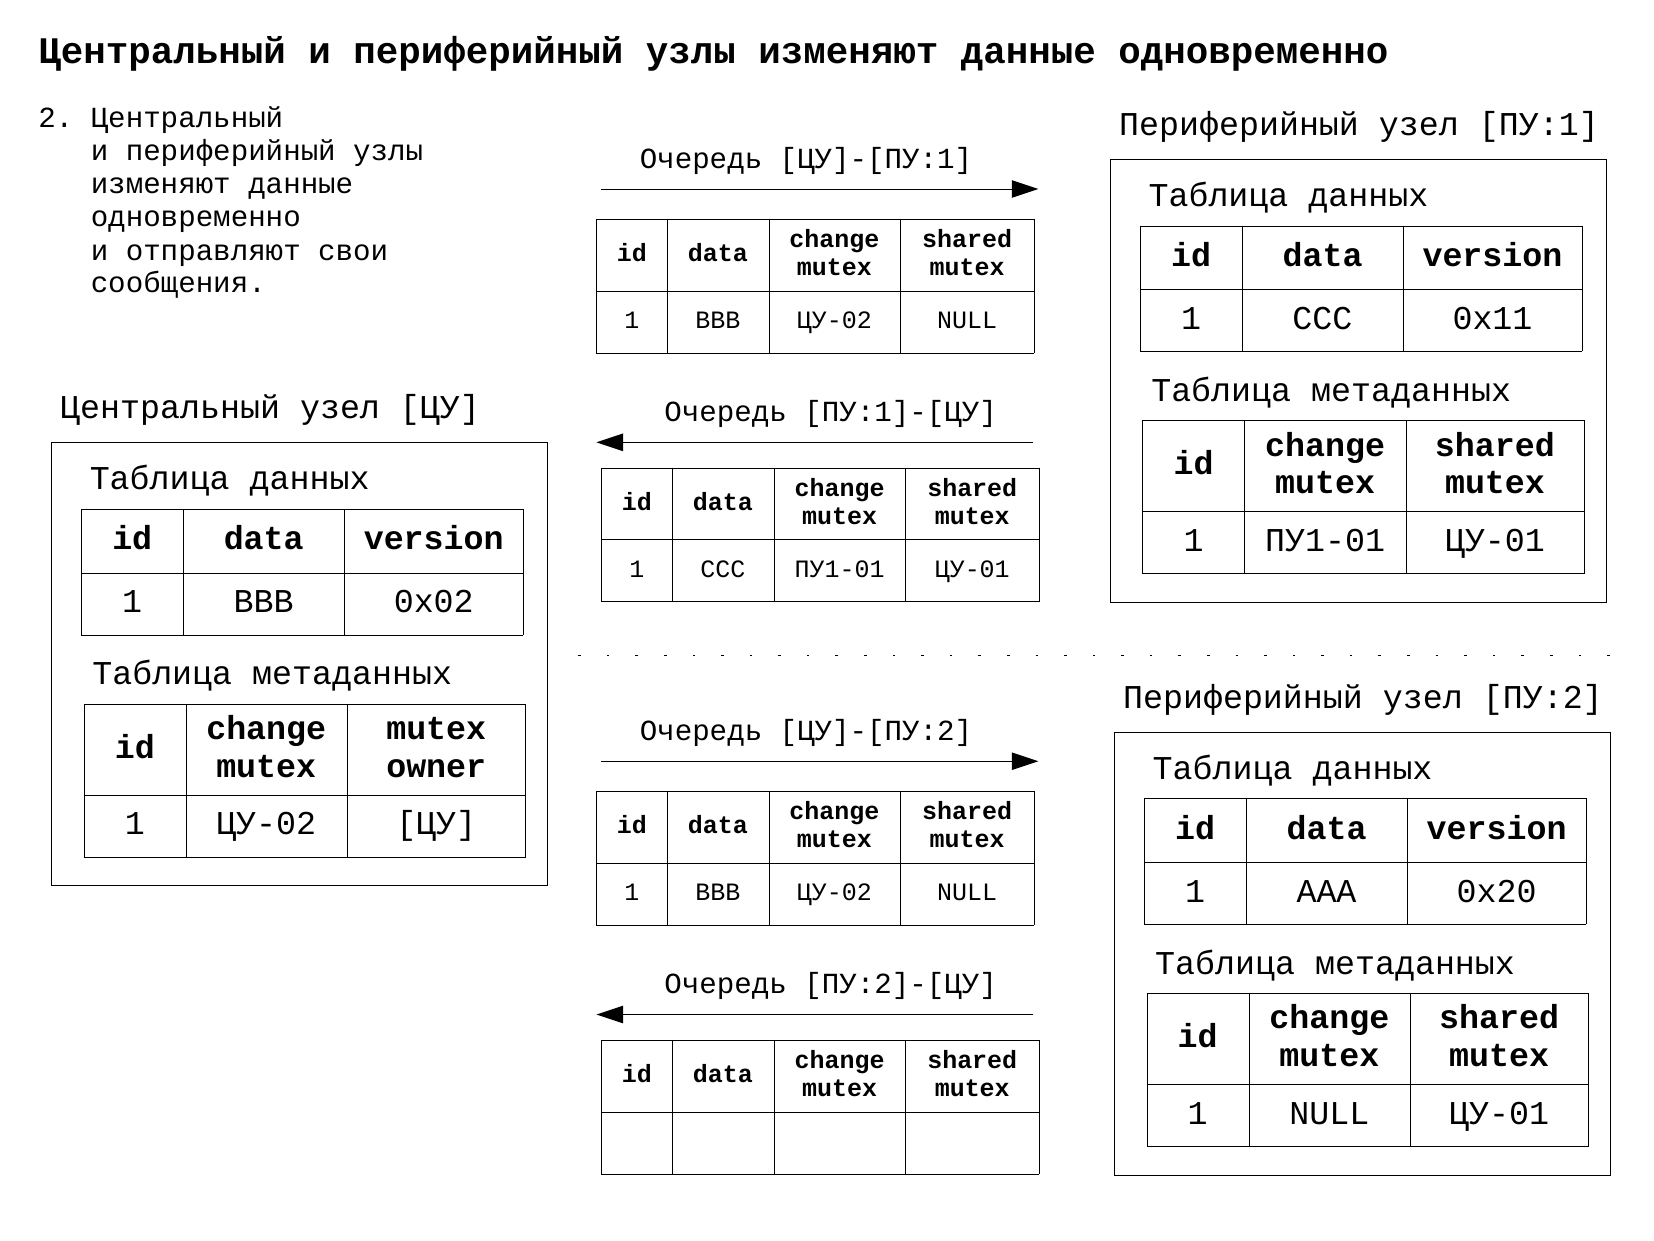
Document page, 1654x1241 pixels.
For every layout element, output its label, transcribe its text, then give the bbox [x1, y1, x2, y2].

table_header data [668, 220, 769, 291]
table_header data [1243, 227, 1403, 289]
table_cell CCC [1243, 290, 1403, 351]
table_header id [1143, 421, 1244, 511]
table_header data [673, 469, 774, 539]
table_cell 1 [597, 292, 667, 353]
table_header id [82, 510, 183, 573]
table_cell 1 [1145, 863, 1246, 924]
text_box Центральный узел [ЦУ] [45, 383, 556, 437]
table_cell [602, 1113, 672, 1174]
table_header version [1404, 227, 1582, 289]
table_header id [597, 792, 667, 863]
table_header change mutex [770, 792, 900, 863]
table_header shared mutex [901, 792, 1034, 863]
text_box Таблица данных [75, 454, 385, 508]
table_header id [85, 705, 186, 795]
text_box Таблица метаданных [77, 649, 468, 703]
table_cell 1 [602, 540, 672, 601]
table_cell NULL [1250, 1085, 1410, 1146]
text_box Очередь [ПУ:2]-[ЦУ] [649, 962, 1016, 1014]
table_header change mutex [187, 705, 347, 795]
text_box Таблица метаданных [1140, 938, 1531, 992]
table_cell ЦУ-01 [1407, 512, 1584, 573]
table_cell NULL [901, 864, 1034, 925]
table_cell 0x11 [1404, 290, 1582, 351]
table_header data [668, 792, 769, 863]
table_cell 0x02 [345, 574, 523, 635]
text_box Таблица данных [1137, 744, 1448, 797]
table_cell ПУ1-01 [1245, 512, 1406, 573]
table_header id [602, 1041, 672, 1112]
table_cell BBB [668, 864, 769, 925]
table_cell ЦУ-01 [906, 540, 1039, 601]
table_header version [1408, 799, 1586, 862]
text_box Очередь [ПУ:1]-[ЦУ] [649, 389, 1016, 442]
table_header id [602, 469, 672, 539]
table_cell BBB [668, 292, 769, 353]
table_cell 1 [82, 574, 183, 635]
table_cell ЦУ-02 [770, 864, 900, 925]
table_header change mutex [775, 469, 905, 539]
text_box Центральный и периферийный узлы изменяют данные одновременно [23, 25, 1404, 83]
table_cell ПУ1-01 [775, 540, 905, 601]
table_cell 1 [1143, 512, 1244, 573]
table_cell 1 [1148, 1085, 1249, 1146]
text_box 2. Центральный и периферийный узлы изменяют данные одновременно и отправляют свои сообщения. [23, 96, 474, 310]
table_cell [906, 1113, 1039, 1174]
text_box Таблица метаданных [1136, 366, 1527, 419]
table_header change mutex [1245, 421, 1406, 511]
table_header change mutex [770, 220, 900, 291]
table_header version [345, 510, 523, 573]
table_cell 0x20 [1408, 863, 1586, 924]
table_cell [ЦУ] [348, 796, 525, 857]
text_box Очередь [ЦУ]-[ПУ:2] [624, 708, 992, 762]
table_header shared mutex [906, 469, 1039, 539]
table_cell 1 [597, 864, 667, 925]
table_header data [184, 510, 344, 573]
table_header shared mutex [1411, 994, 1588, 1084]
text_box Очередь [ЦУ]-[ПУ:1] [624, 136, 992, 189]
table_cell ЦУ-02 [187, 796, 347, 857]
table_header mutex owner [348, 705, 525, 795]
table_header id [597, 220, 667, 291]
table_header id [1145, 799, 1246, 862]
text_box [1110, 159, 1607, 603]
table_cell ЦУ-02 [770, 292, 900, 353]
table_cell [673, 1113, 774, 1174]
text_box Периферийный узел [ПУ:1] [1104, 100, 1614, 153]
table_header data [673, 1041, 774, 1112]
table_header shared mutex [1407, 421, 1584, 511]
table_cell 1 [1141, 290, 1242, 351]
text_box Периферийный узел [ПУ:2] [1108, 673, 1619, 726]
table_cell BBB [184, 574, 344, 635]
text_box [1114, 732, 1611, 1176]
text_box [51, 442, 548, 886]
table_cell 1 [85, 796, 186, 857]
table_header shared mutex [906, 1041, 1039, 1112]
table_cell AAA [1247, 863, 1407, 924]
table_header change mutex [775, 1041, 905, 1112]
table_header id [1148, 994, 1249, 1084]
table_cell CCC [673, 540, 774, 601]
table_cell [775, 1113, 905, 1174]
table_header data [1247, 799, 1407, 862]
table_header shared mutex [901, 220, 1034, 291]
table_header id [1141, 227, 1242, 289]
table_cell NULL [901, 292, 1034, 353]
text_box Таблица данных [1133, 171, 1444, 224]
table_header change mutex [1250, 994, 1410, 1084]
table_cell ЦУ-01 [1411, 1085, 1588, 1146]
